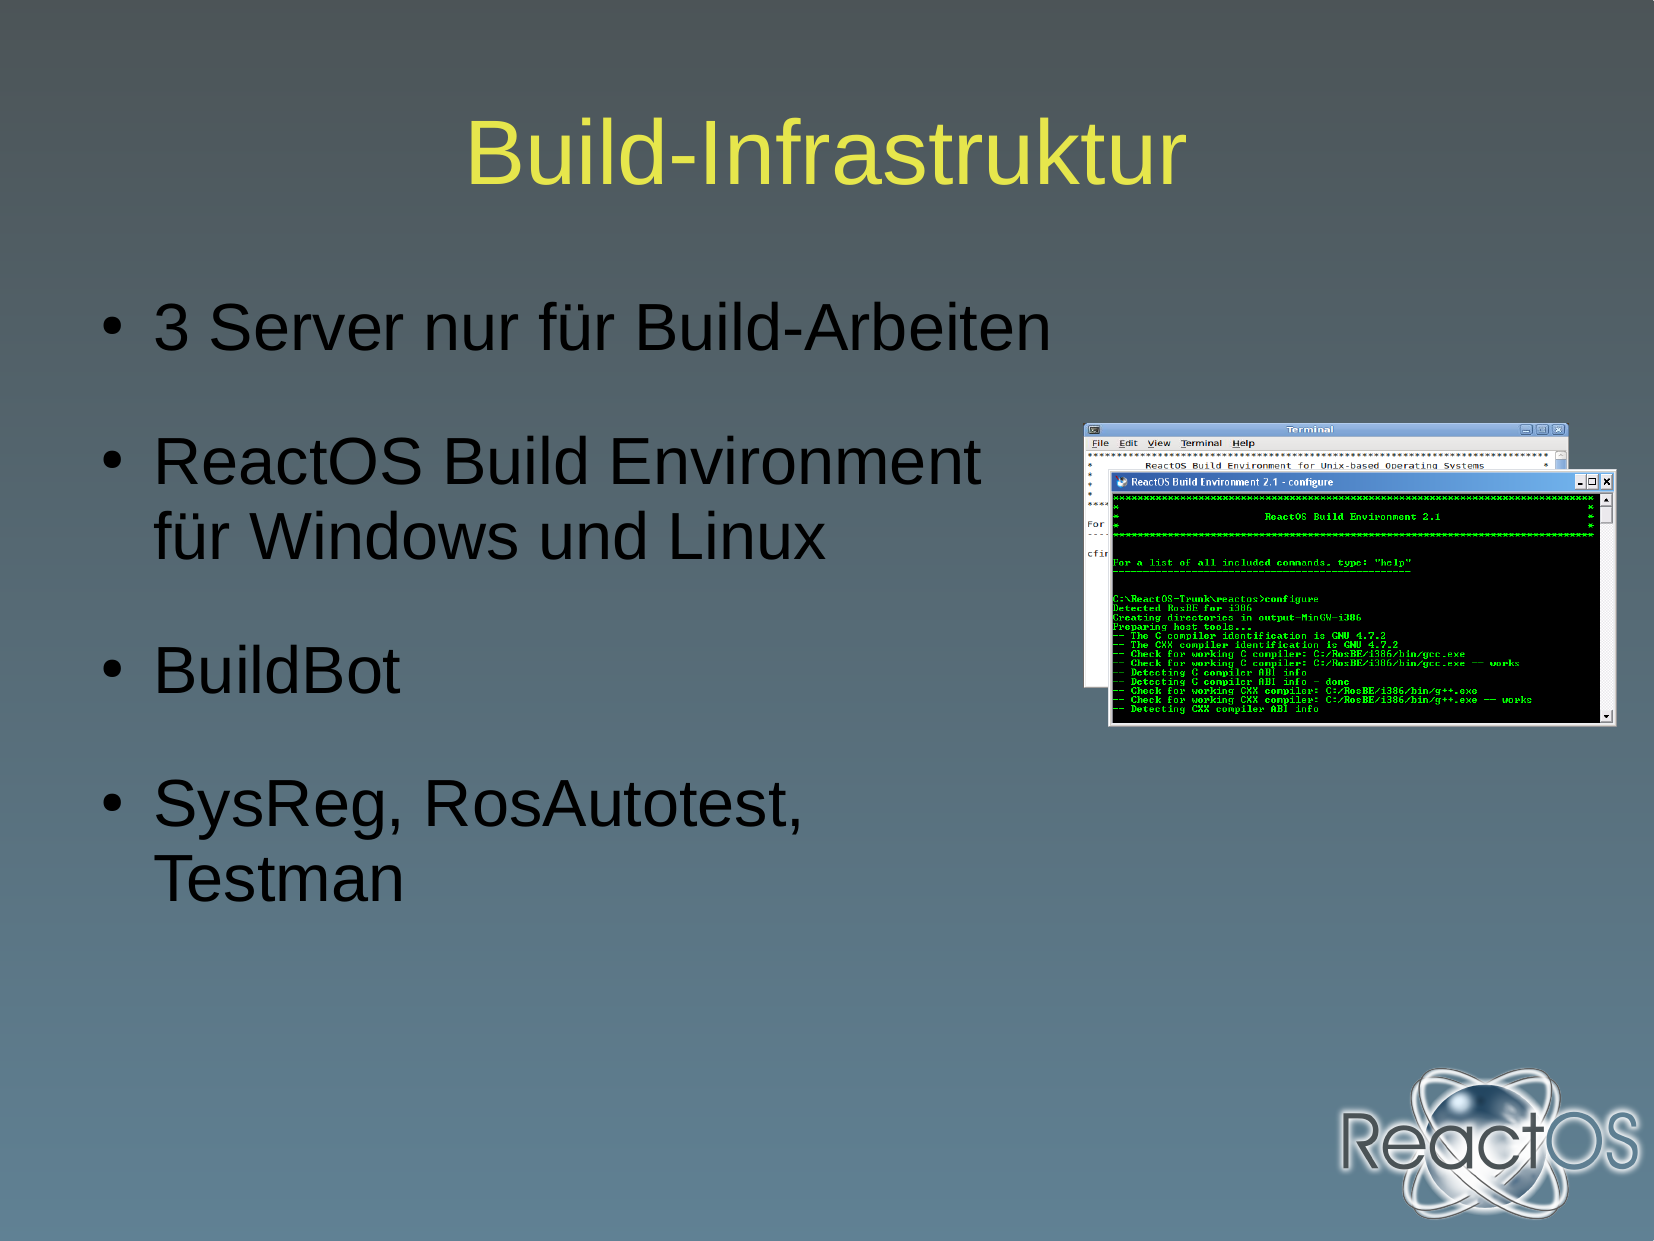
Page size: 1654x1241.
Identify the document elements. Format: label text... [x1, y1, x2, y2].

picture [1328, 1055, 1654, 1235]
title Build-Infrastruktur [82, 49, 1571, 257]
list 3 Server nur für Build-Arbeiten ReactOS Build Environment für Windows und Linux BuildBot SysReg, RosAutotest, Testman [82, 290, 1075, 1087]
picture [1083, 423, 1617, 727]
